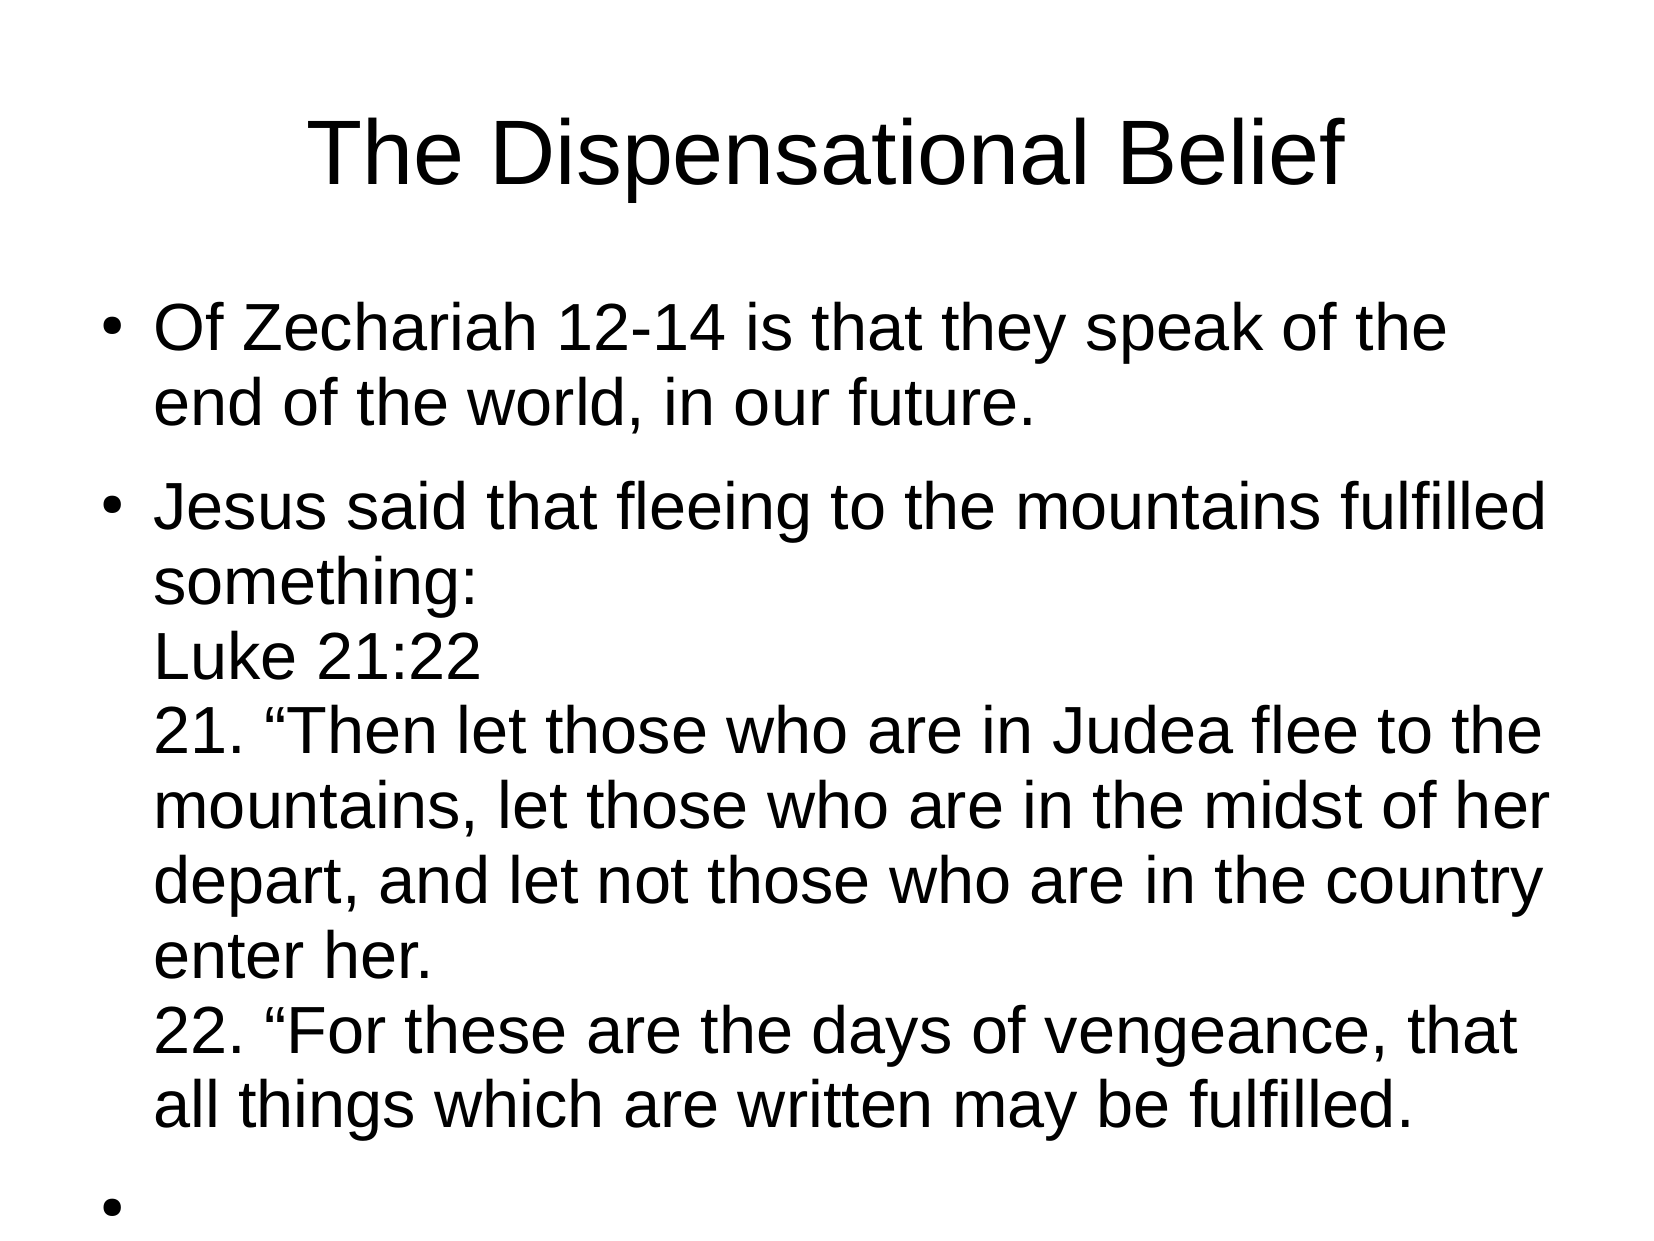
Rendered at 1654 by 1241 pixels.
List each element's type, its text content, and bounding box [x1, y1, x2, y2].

list Of Zechariah 12-14 is that they speak of the end of the world, in our future. Jesus said that fleeing to the mountains fulfilled something: Luke 21:22 21. “Then let those who are in Judea flee to the mountains, let those who are in the midst of her depart, and let not those who are in the country enter her. 22. “For these are the days of vengeance, that all things which are written may be fulfilled. [82, 290, 1571, 1241]
title The Dispensational Belief [82, 49, 1571, 257]
